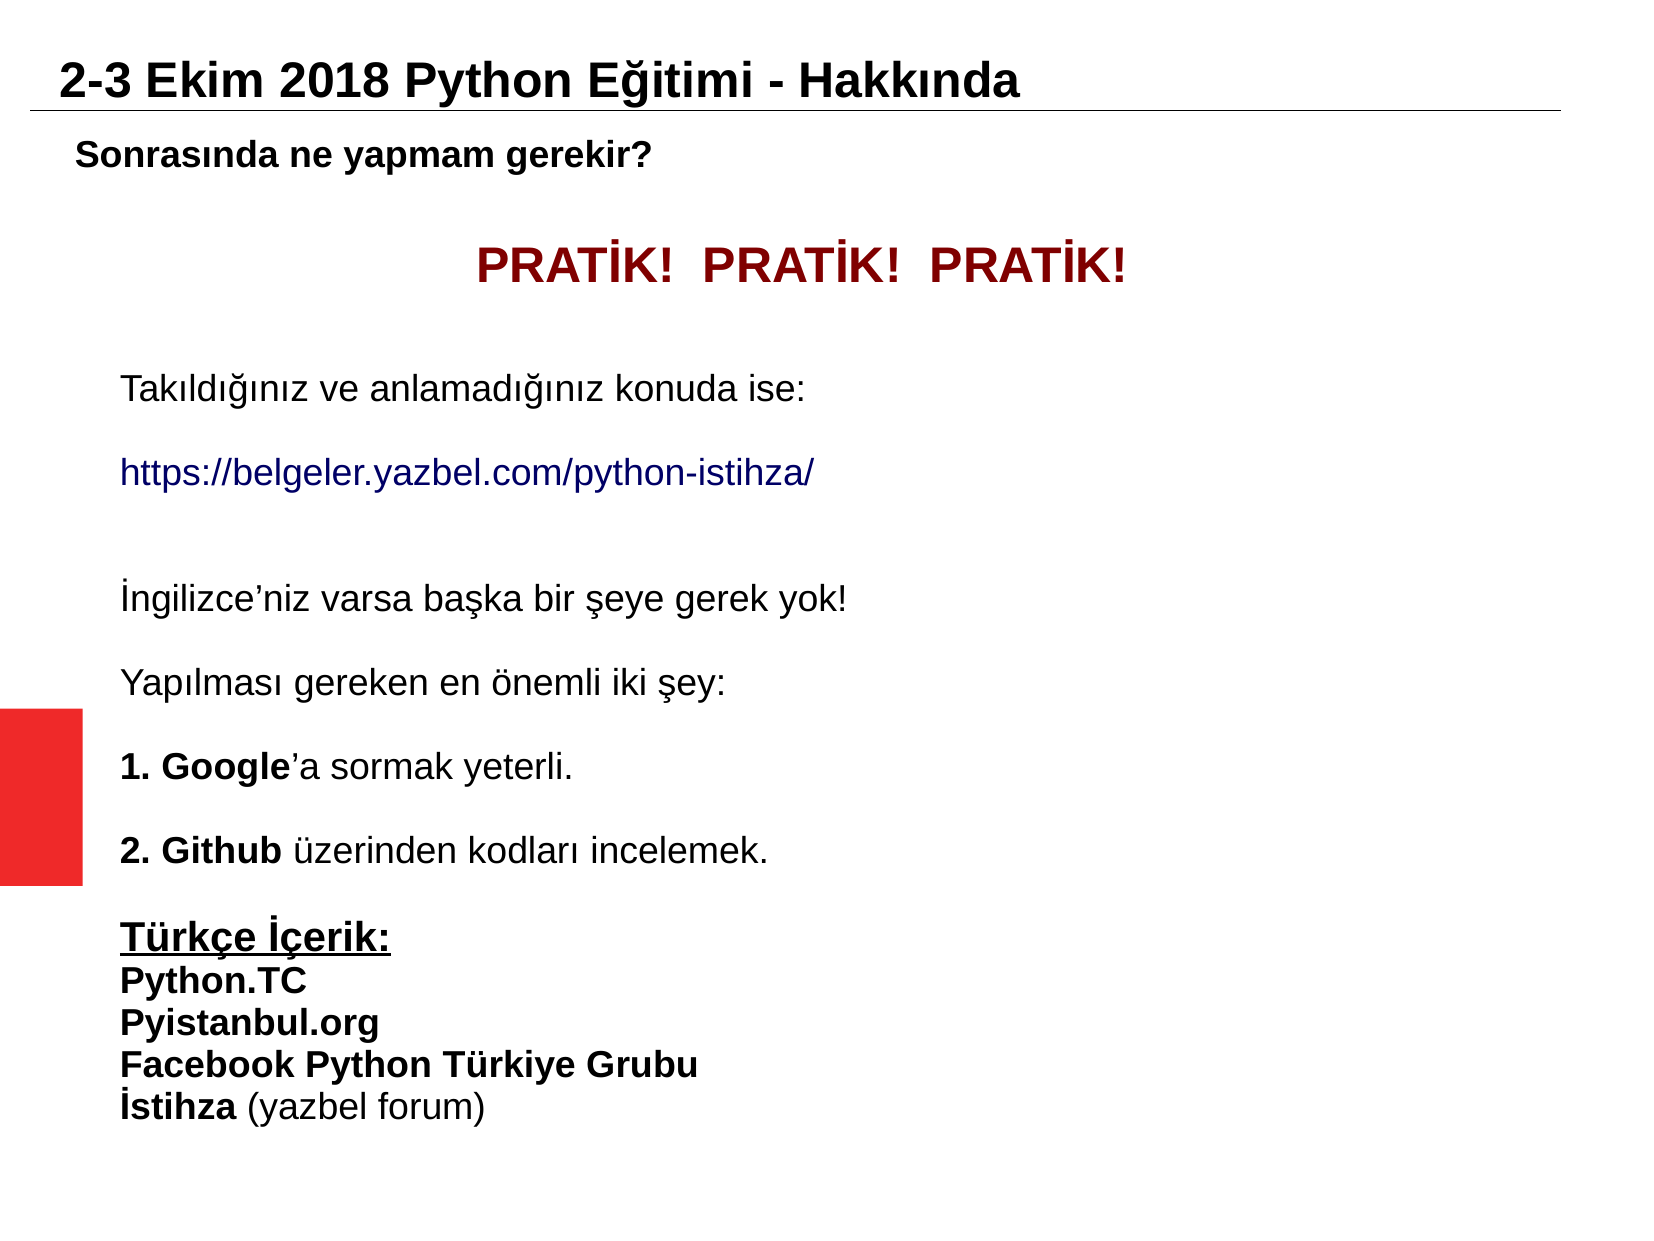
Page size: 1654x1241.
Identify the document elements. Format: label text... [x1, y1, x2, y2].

text_box Takıldığınız ve anlamadığınız konuda ise: https://belgeler.yazbel.com/python-istihza/ İngilizce’niz varsa başka bir şeye gerek yok! Yapılması gereken en önemli iki şey: 1. Google’a sormak yeterli. 2. Github üzerinden kodları incelemek. Türkçe İçerik: Python.TC Pyistanbul.org Facebook Python Türkiye Grubu İstihza (yazbel forum) [105, 360, 1606, 1220]
text_box PRATİK! PRATİK! PRATİK! [315, 229, 1291, 301]
text_box 2-3 Ekim 2018 Python Eğitimi - Hakkında [45, 45, 1501, 110]
text_box Sonrasında ne yapmam gerekir? [60, 126, 1471, 202]
text_box 2-3 Ekim 2018 Python Eğitimi - Hakkında [45, 111, 1501, 116]
